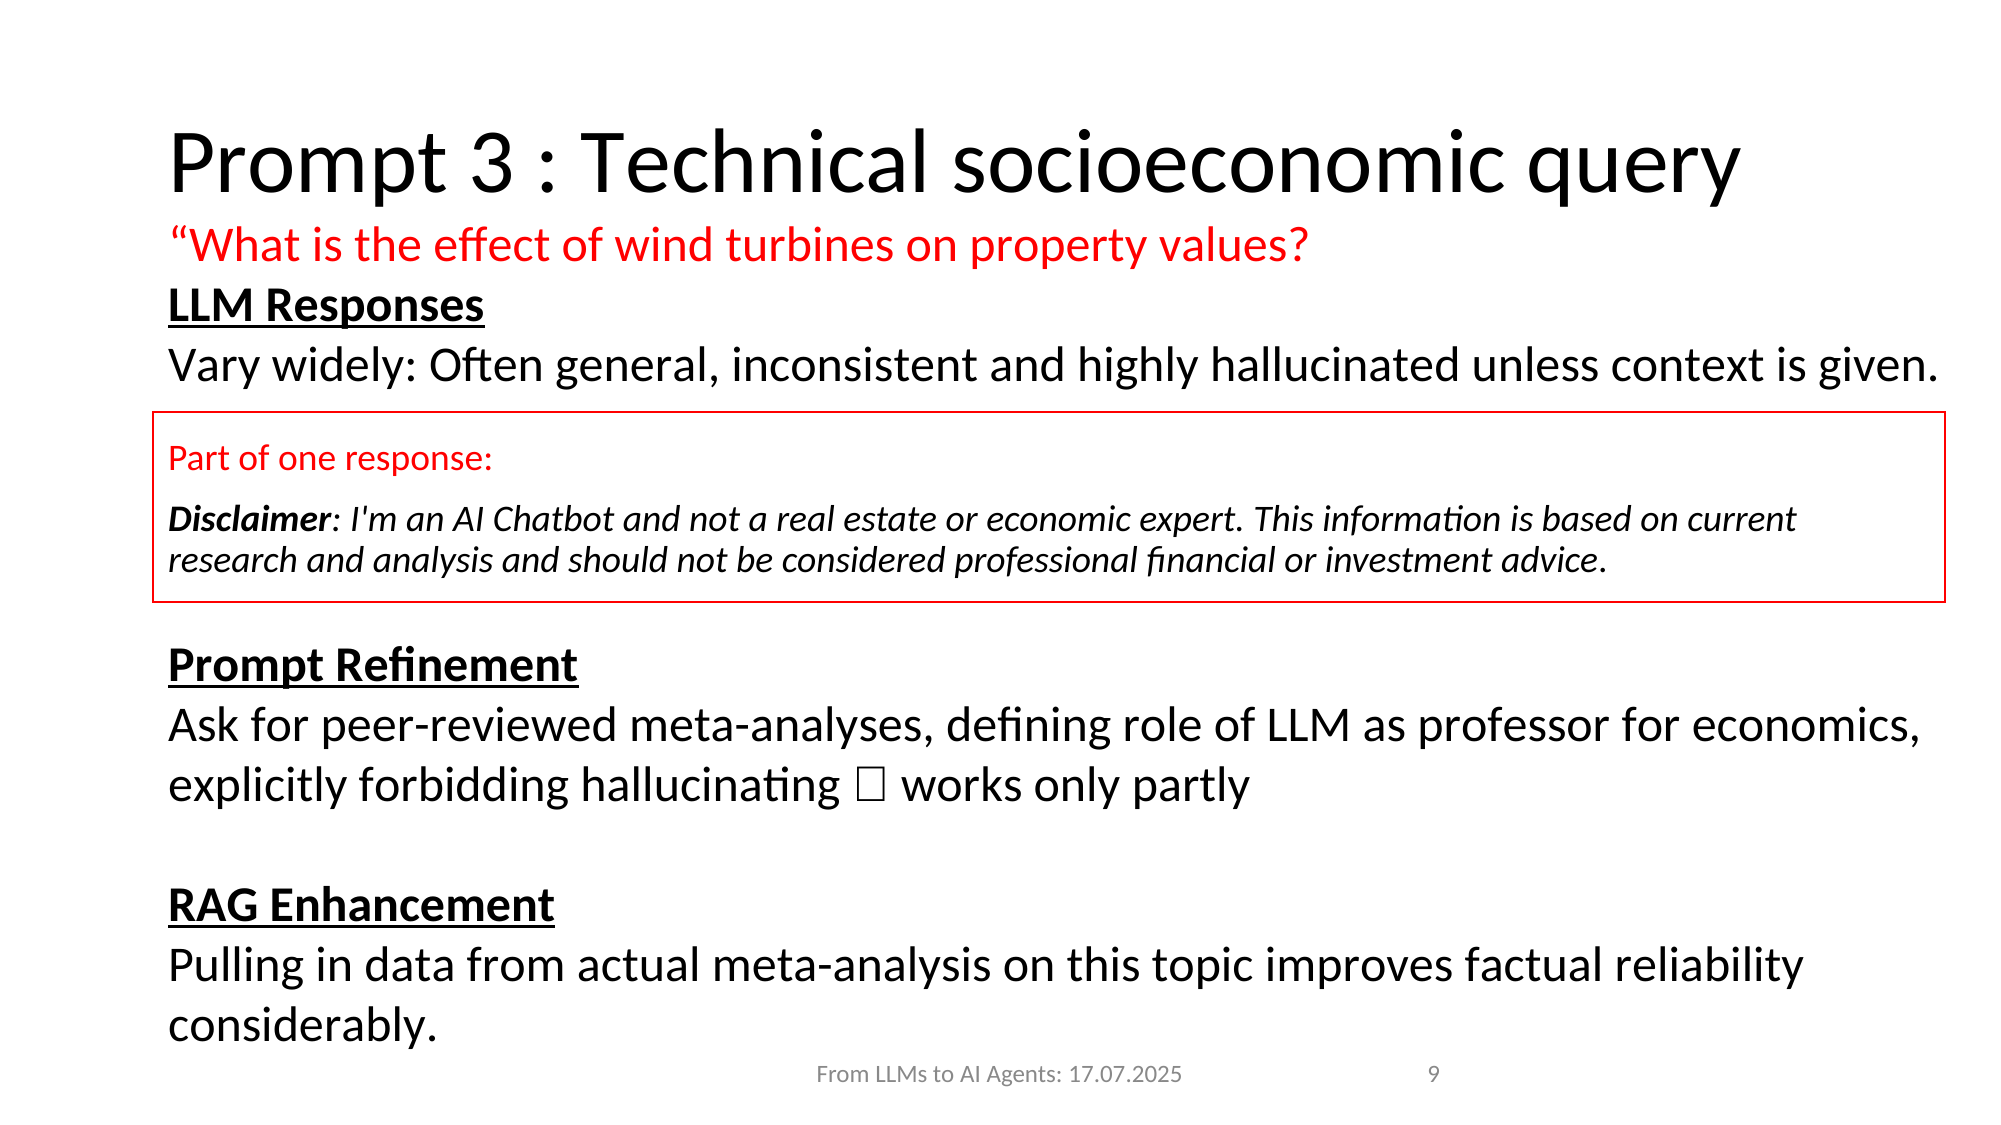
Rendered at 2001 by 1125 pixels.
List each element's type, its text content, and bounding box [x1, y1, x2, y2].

text_box From LLMs to AI Agents: 17.07.2025 [662, 1042, 1338, 1103]
text_box Prompt 3 : Technical socioeconomic query “What is the effect of wind turbines on property values? LLM Responses Vary widely: Often general, inconsistent and highly hallucinated unless context is given. Prompt Refinement Ask for peer-reviewed meta-analyses, defining role of LLM as professor for economics, explicitly forbidding hallucinating  works only partly RAG Enhancement Pulling in data from actual meta-analysis on this topic improves factual reliability considerably. [153, 93, 1979, 1069]
text_box Part of one response: Disclaimer: I'm an AI Chatbot and not a real estate or economic expert. This information is based on current research and analysis and should not be considered professional financial or investment advice. [153, 412, 1945, 602]
text_box [1412, 1042, 1863, 1103]
